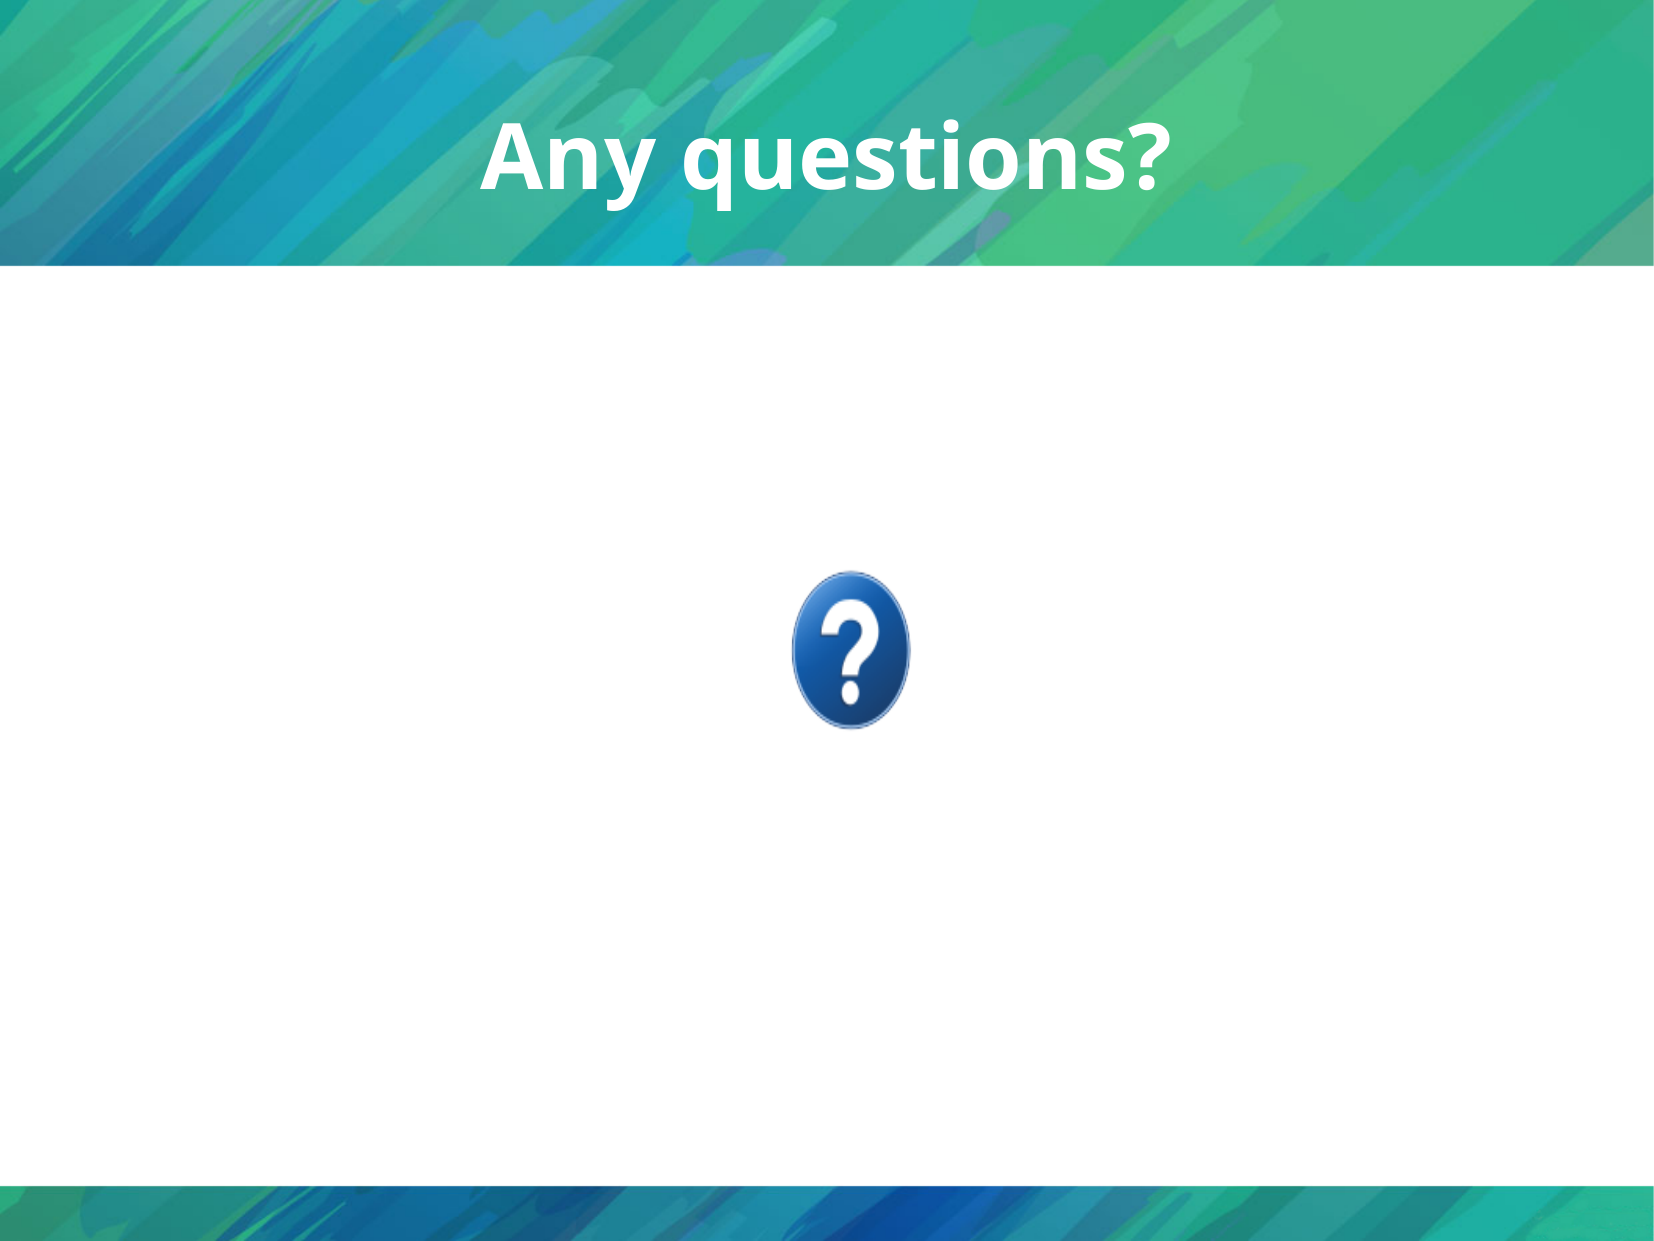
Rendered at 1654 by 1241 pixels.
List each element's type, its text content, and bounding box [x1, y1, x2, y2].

text_box Any questions? [82, 49, 1571, 257]
picture [0, 0, 1654, 1241]
